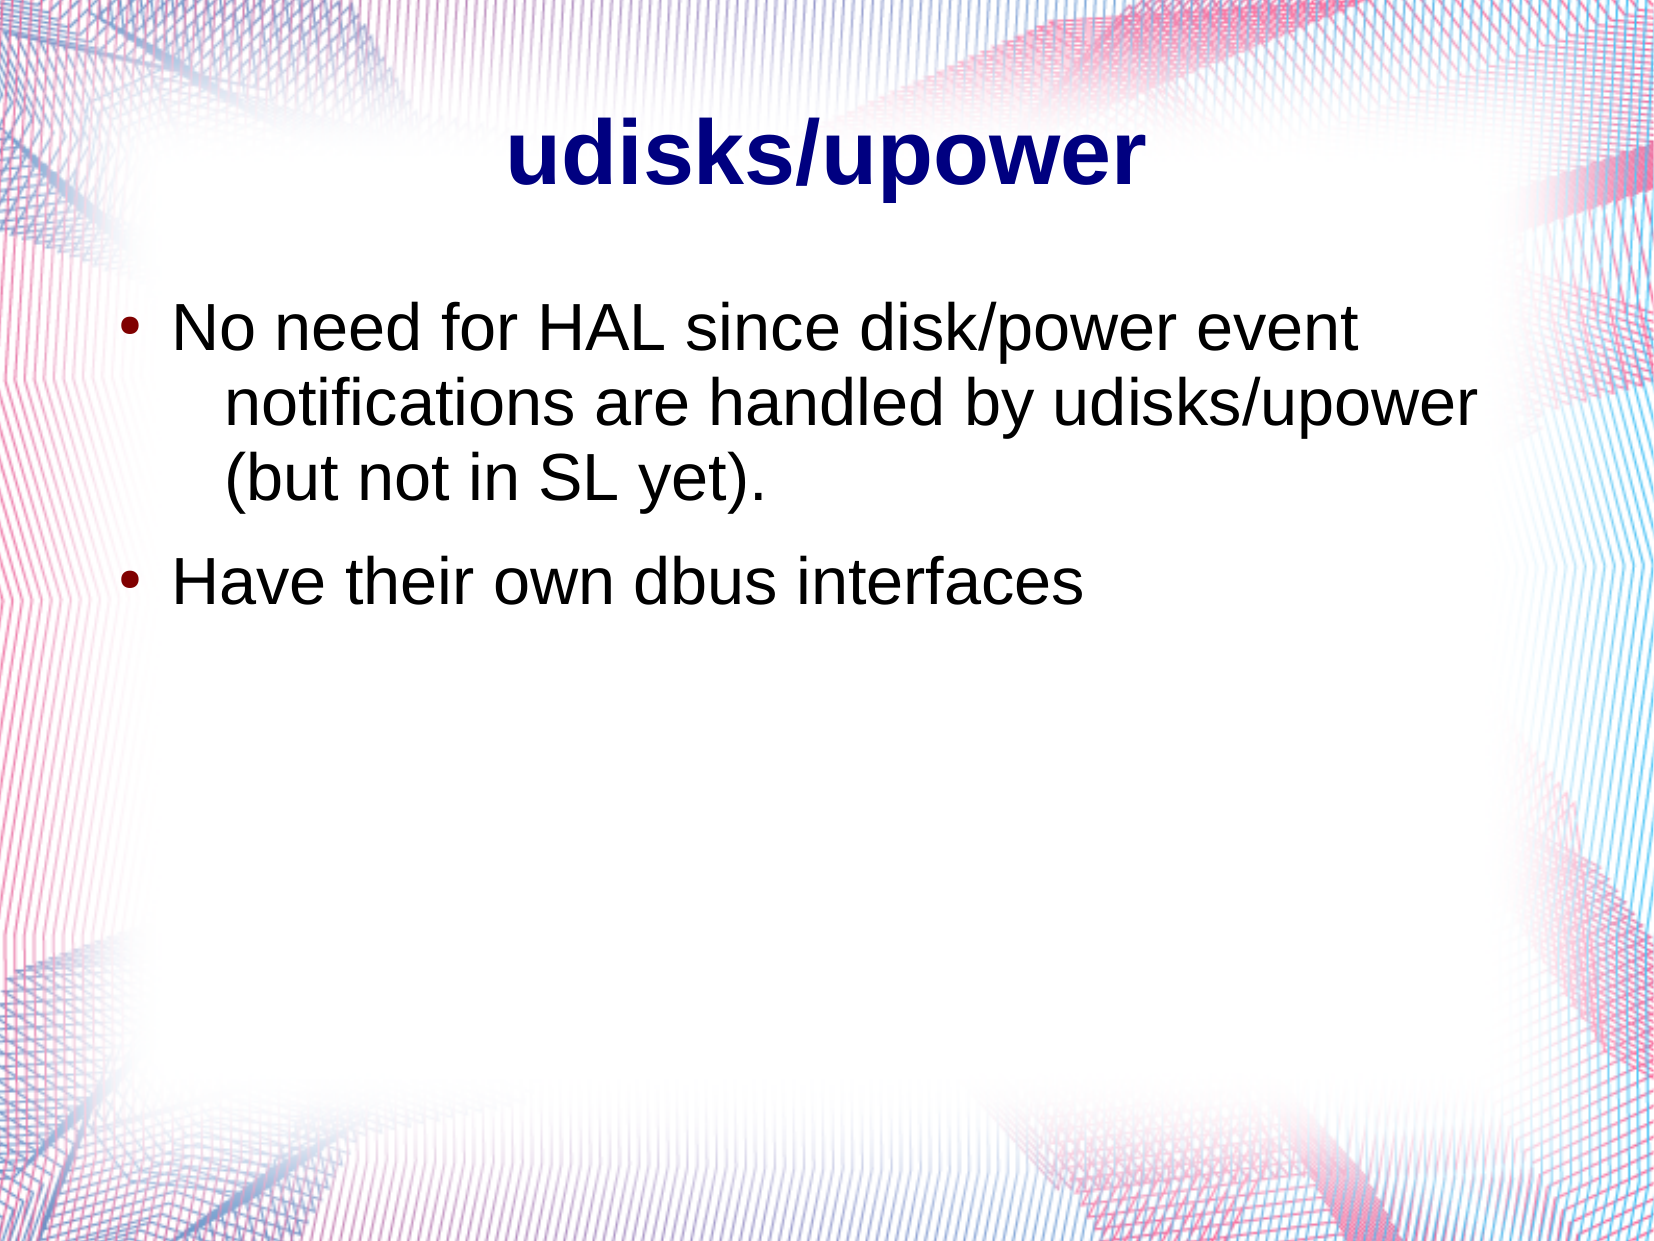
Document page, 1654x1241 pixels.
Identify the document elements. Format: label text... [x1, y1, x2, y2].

picture [0, 0, 1654, 1241]
title udisks/upower [82, 49, 1571, 257]
list No need for HAL since disk/power event notifications are handled by udisks/upower (but not in SL yet). Have their own dbus interfaces [82, 290, 1571, 1109]
